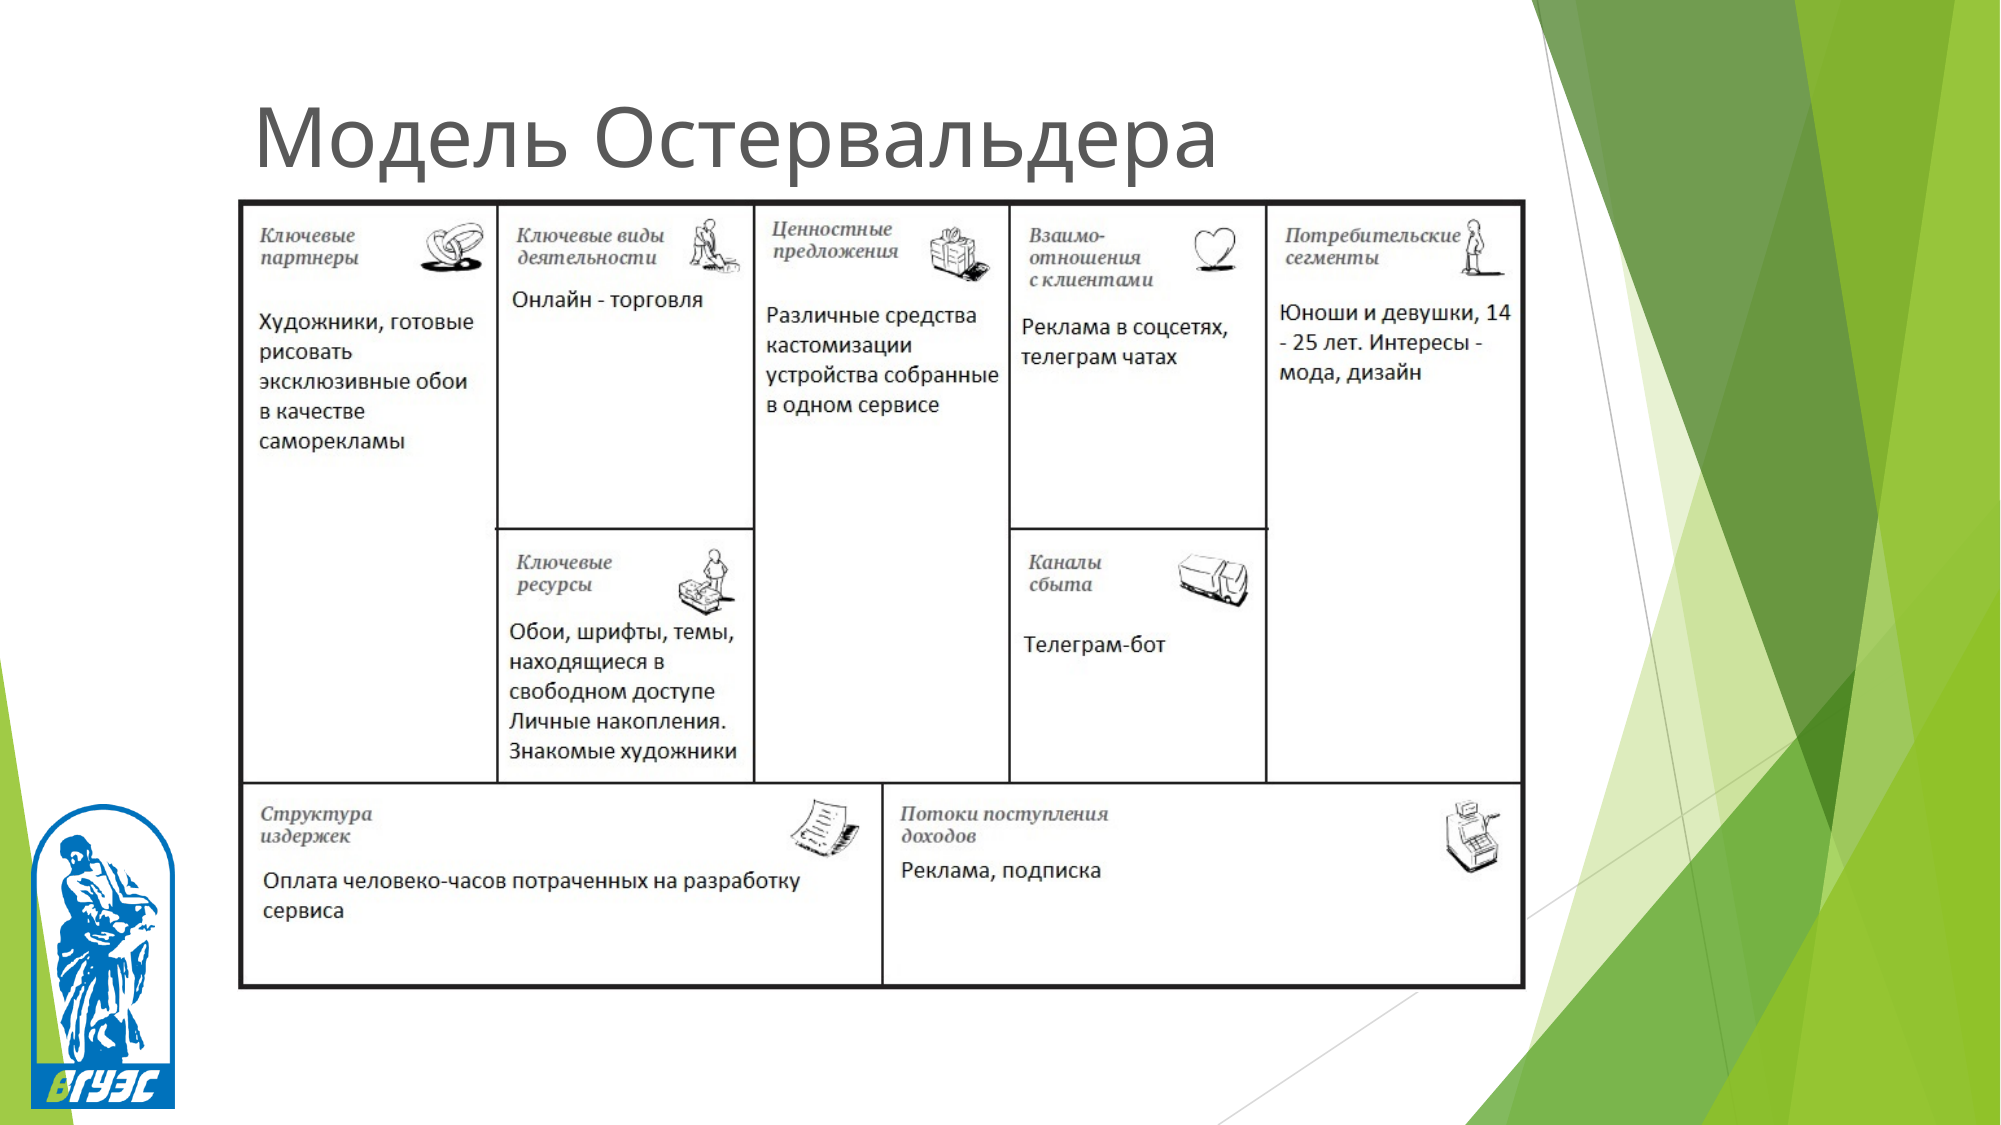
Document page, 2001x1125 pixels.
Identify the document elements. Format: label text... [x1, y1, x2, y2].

picture [237, 197, 1527, 992]
title Модель Остервальдера [237, 76, 1648, 198]
picture [31, 804, 175, 1109]
